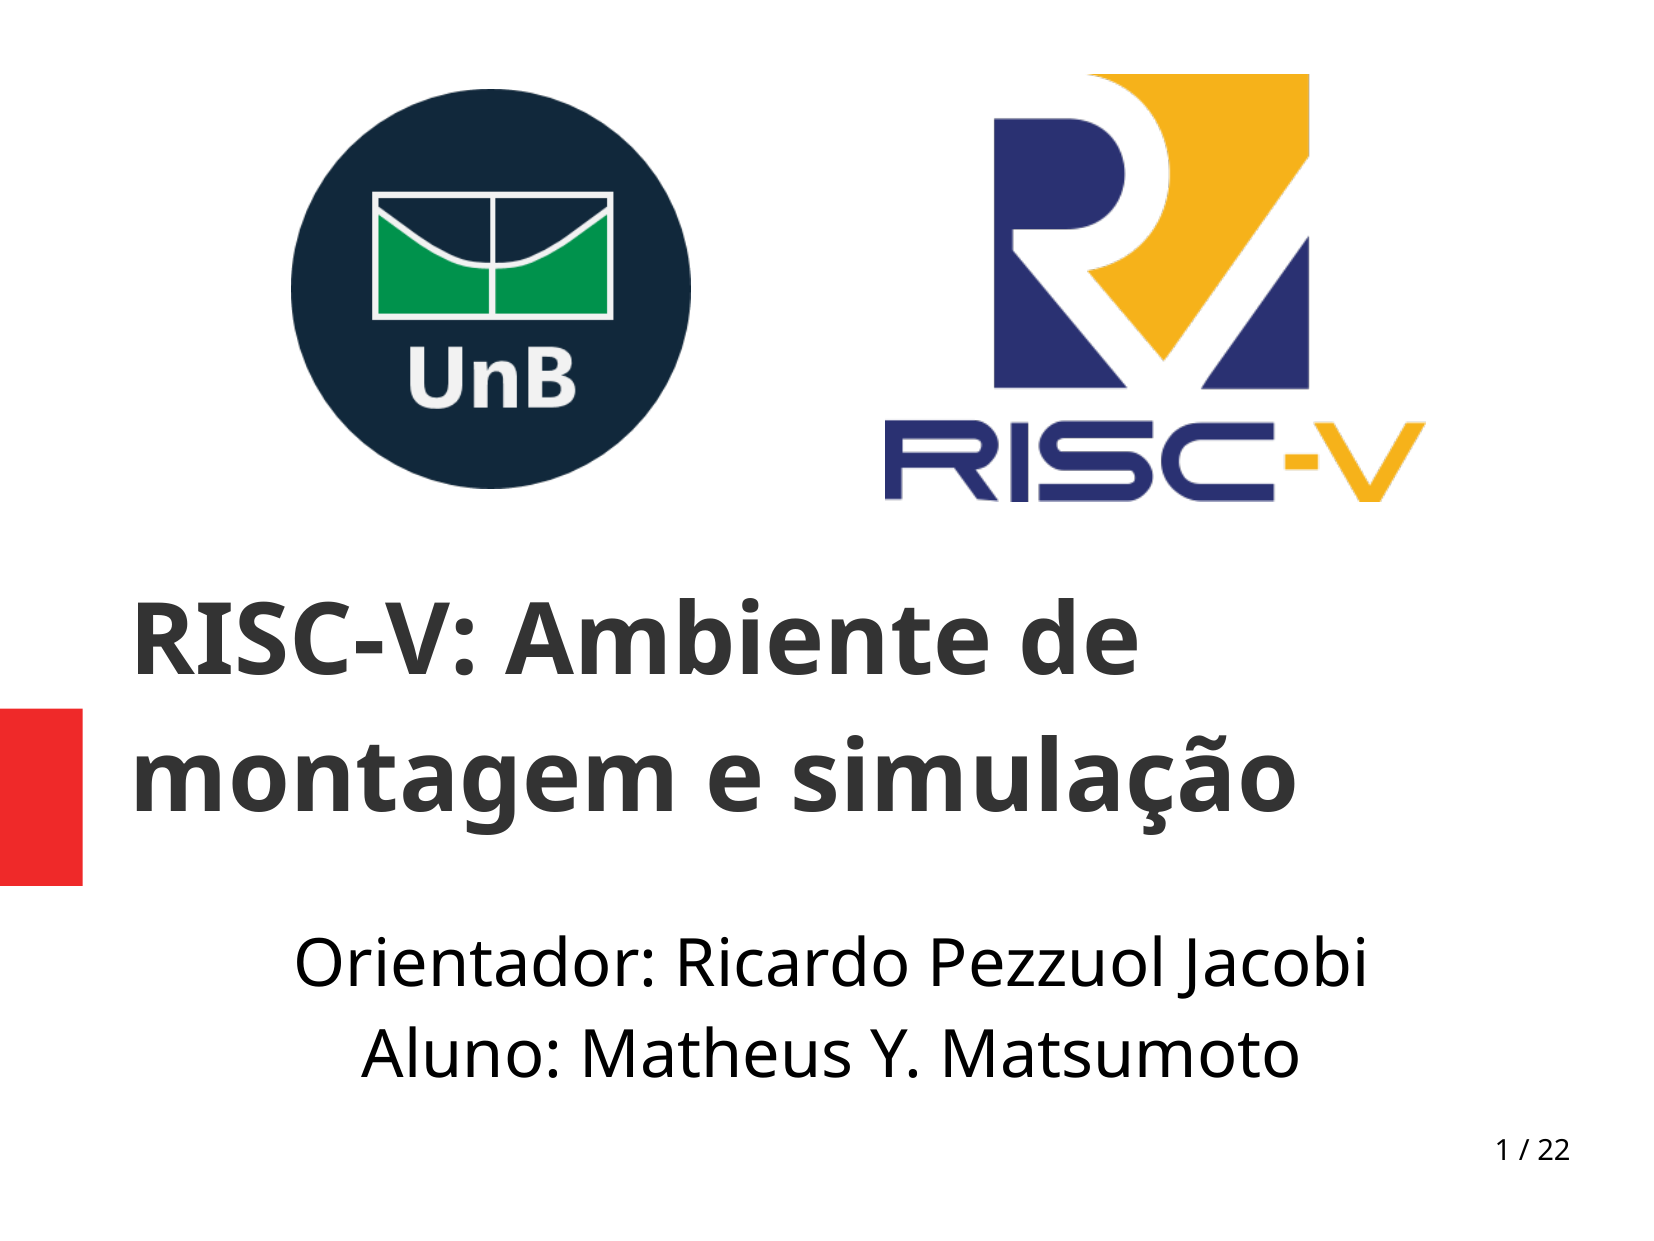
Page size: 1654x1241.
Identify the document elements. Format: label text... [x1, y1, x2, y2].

title RISC-V: Ambiente de montagem e simulação [129, 567, 1536, 841]
picture [885, 74, 1426, 502]
picture [291, 89, 691, 489]
subtitle Orientador: Ricardo Pezzuol Jacobi Aluno: Matheus Y. Matsumoto [129, 915, 1536, 1097]
